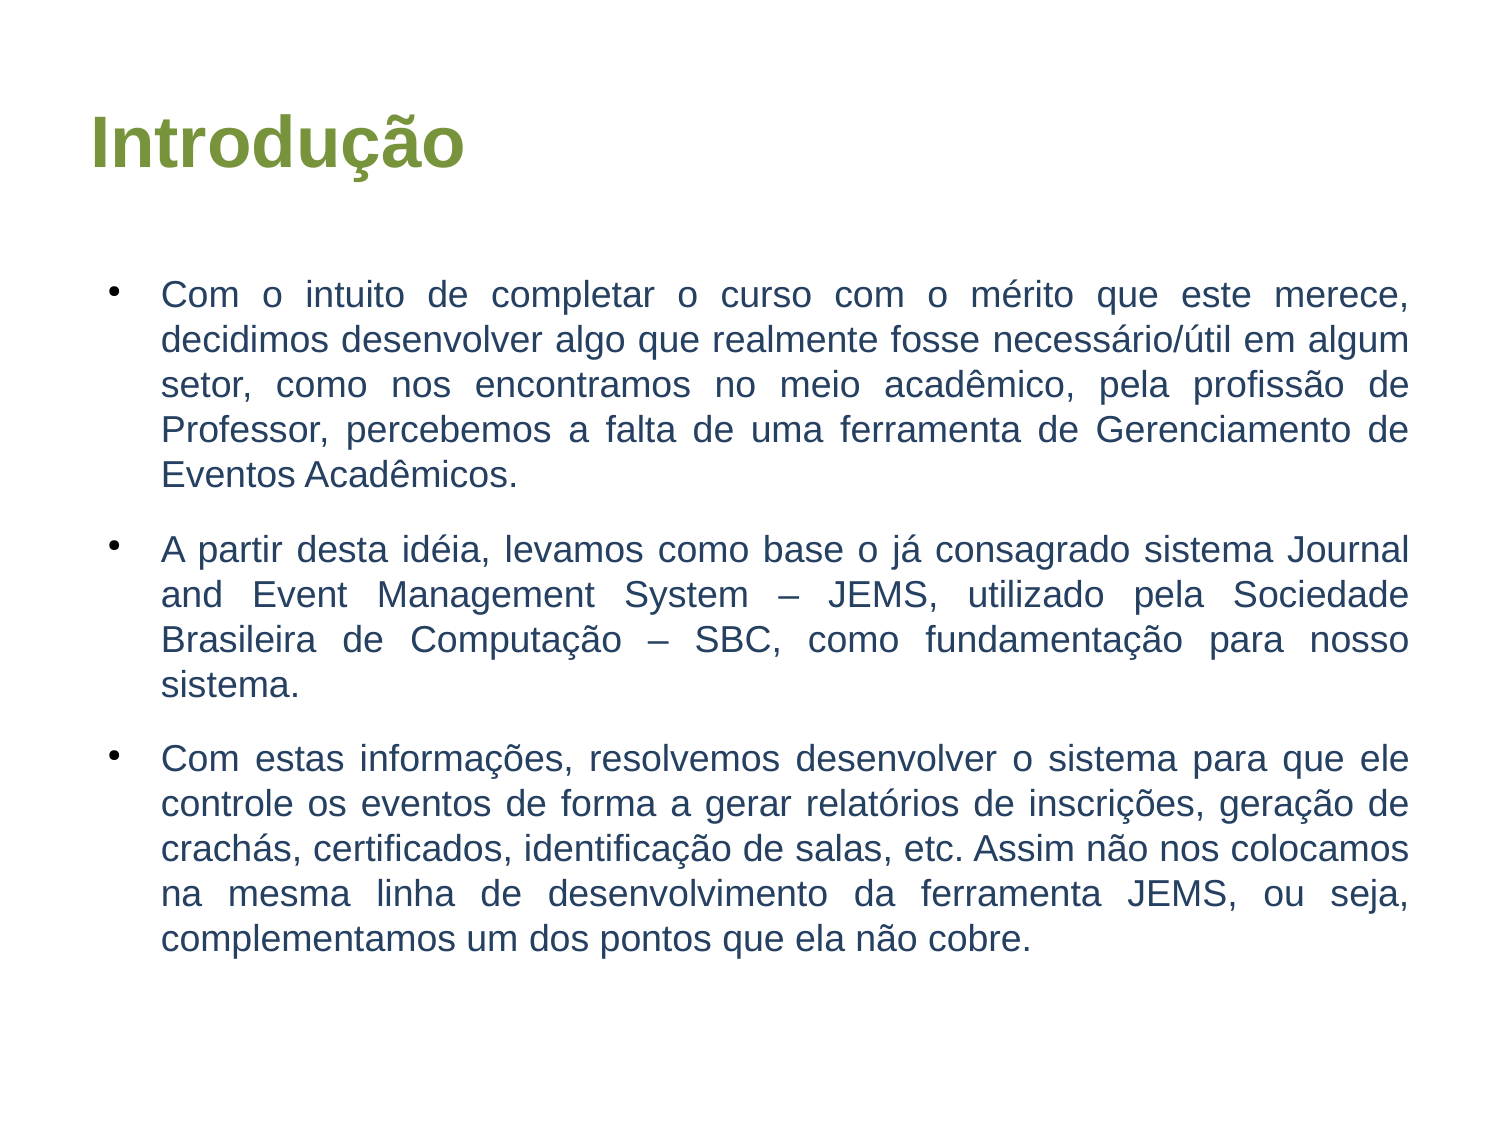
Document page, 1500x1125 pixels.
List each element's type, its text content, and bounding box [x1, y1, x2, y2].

list Com o intuito de completar o curso com o mérito que este merece, decidimos desenvolver algo que realmente fosse necessário/útil em algum setor, como nos encontramos no meio acadêmico, pela profissão de Professor, percebemos a falta de uma ferramenta de Gerenciamento de Eventos Acadêmicos. A partir desta idéia, levamos como base o já consagrado sistema Journal and Event Management System – JEMS, utilizado pela Sociedade Brasileira de Computação – SBC, como fundamentação para nosso sistema. Com estas informações, resolvemos desenvolver o sistema para que ele controle os eventos de forma a gerar relatórios de inscrições, geração de crachás, certificados, identificação de salas, etc. Assim não nos colocamos na mesma linha de desenvolvimento da ferramenta JEMS, ou seja, complementamos um dos pontos que ela não cobre. [75, 262, 1425, 1005]
title Introdução [75, 45, 1425, 233]
